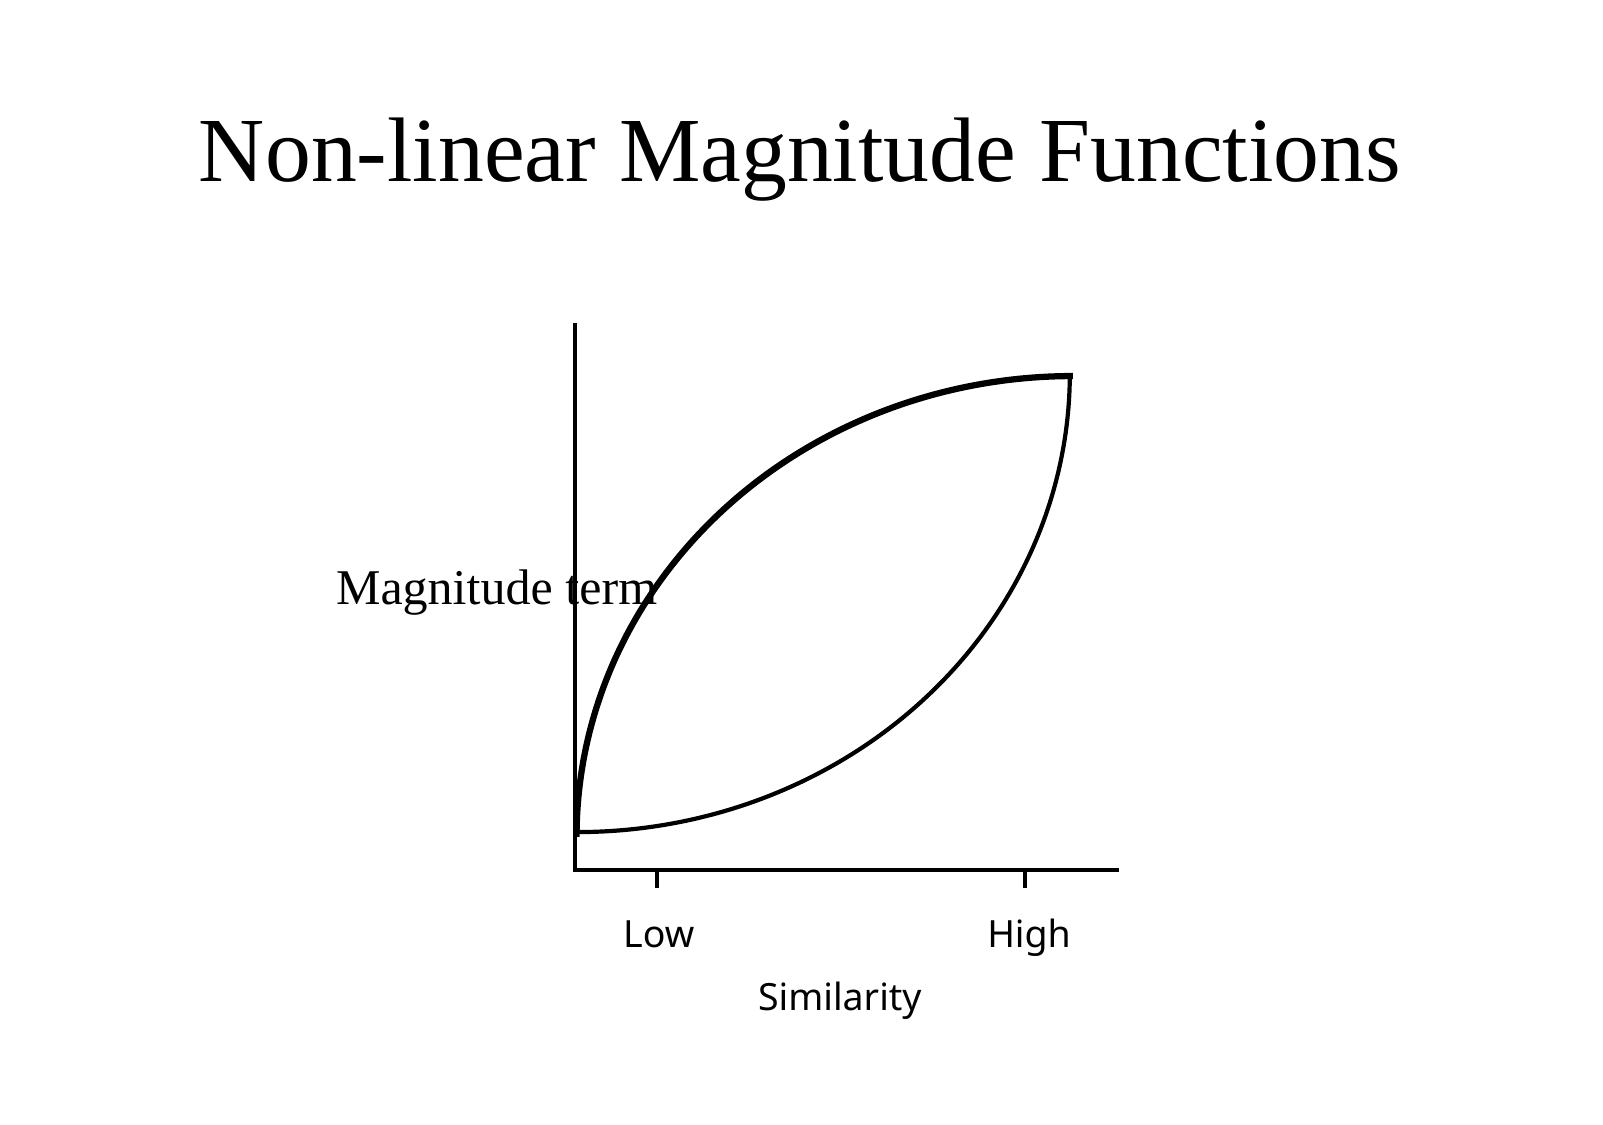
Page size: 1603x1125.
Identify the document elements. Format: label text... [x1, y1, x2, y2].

text_box Similarity [758, 970, 954, 1031]
text_box Magnitude term [335, 559, 687, 635]
text_box Low [623, 907, 728, 968]
text_box Non-linear Magnitude Functions [163, 99, 1439, 288]
text_box High [987, 907, 1097, 968]
